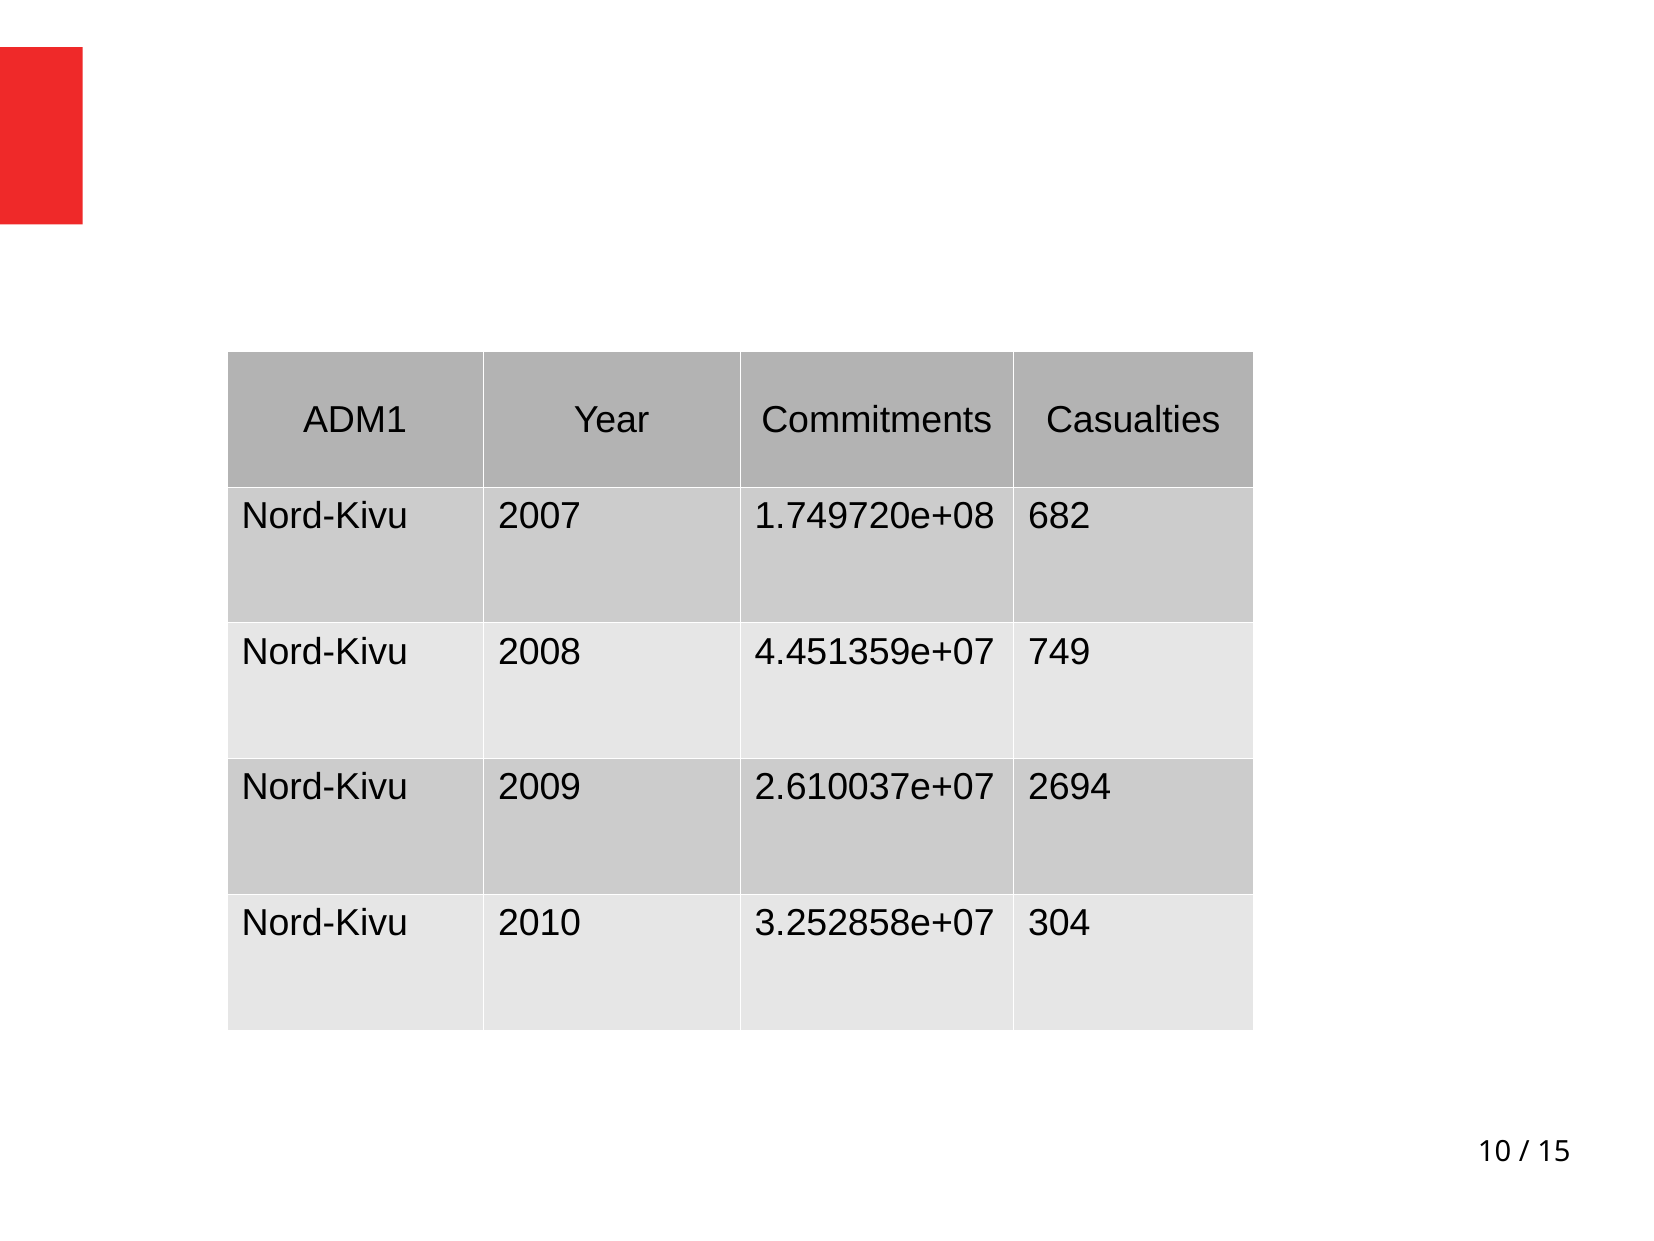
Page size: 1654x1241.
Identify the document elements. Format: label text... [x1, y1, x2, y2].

table_header Commitments [741, 352, 1013, 487]
table_cell Nord-Kivu [228, 895, 483, 1030]
table_cell Nord-Kivu [228, 759, 483, 894]
table_header Casualties [1014, 352, 1253, 487]
table_header Year [484, 352, 740, 487]
table_cell 2.610037e+07 [741, 759, 1013, 894]
table_cell 4.451359e+07 [741, 623, 1013, 758]
table_cell 304 [1014, 895, 1253, 1030]
table_cell Nord-Kivu [228, 488, 483, 622]
table_cell Nord-Kivu [228, 623, 483, 758]
table_header ADM1 [228, 352, 483, 487]
table_cell 2694 [1014, 759, 1253, 894]
table_cell 682 [1014, 488, 1253, 622]
table_cell 749 [1014, 623, 1253, 758]
table_cell 2009 [484, 759, 740, 894]
table_cell 2007 [484, 488, 740, 622]
table_cell 2010 [484, 895, 740, 1030]
table_cell 1.749720e+08 [741, 488, 1013, 622]
table_cell 3.252858e+07 [741, 895, 1013, 1030]
table_cell 2008 [484, 623, 740, 758]
